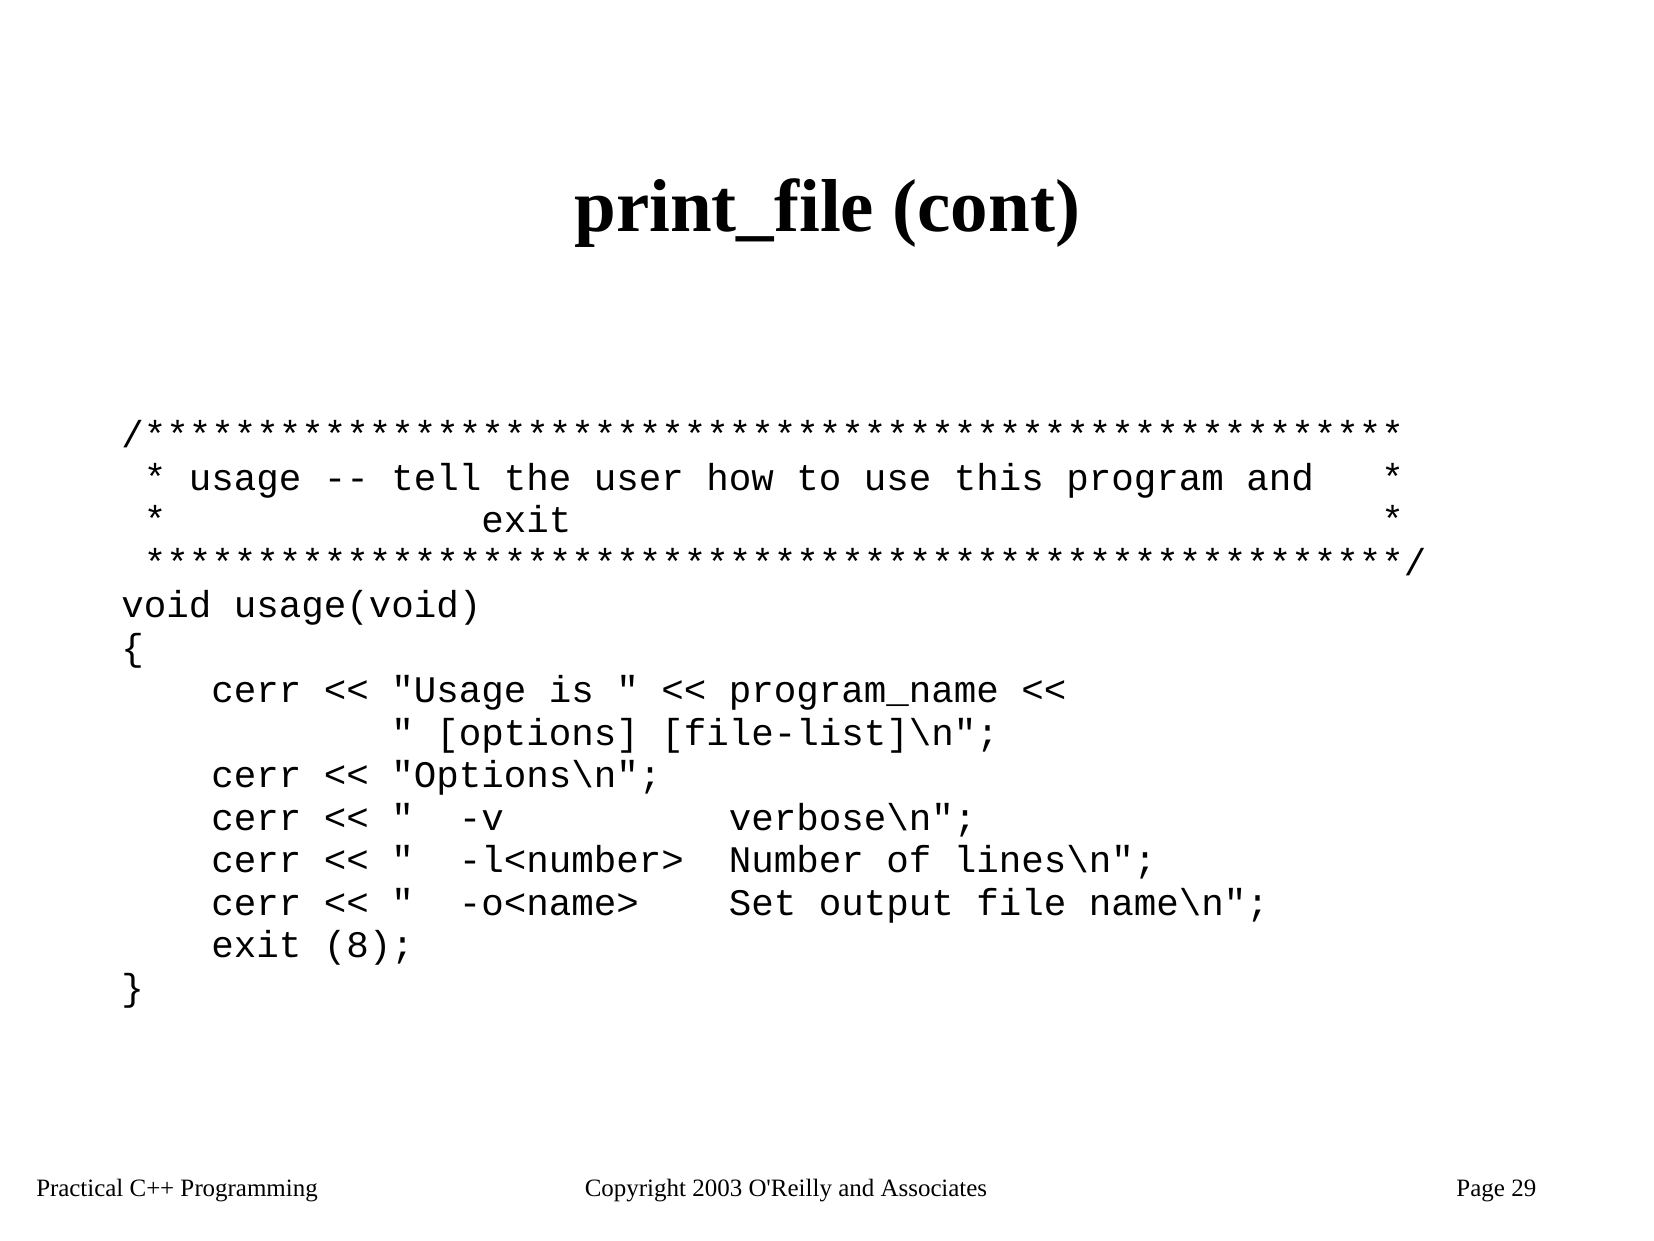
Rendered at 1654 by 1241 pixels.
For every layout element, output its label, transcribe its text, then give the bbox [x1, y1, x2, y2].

subtitle /******************************************************** * usage -- tell the user how to use this program and * * exit * ********************************************************/ void usage(void) { cerr << "Usage is " << program_name << " [options] [file-list]\n"; cerr << "Options\n"; cerr << " -v verbose\n"; cerr << " -l<number> Number of lines\n"; cerr << " -o<name> Set output file name\n"; exit (8); } [121, 344, 1534, 1127]
title print_file (cont) [121, 102, 1534, 311]
